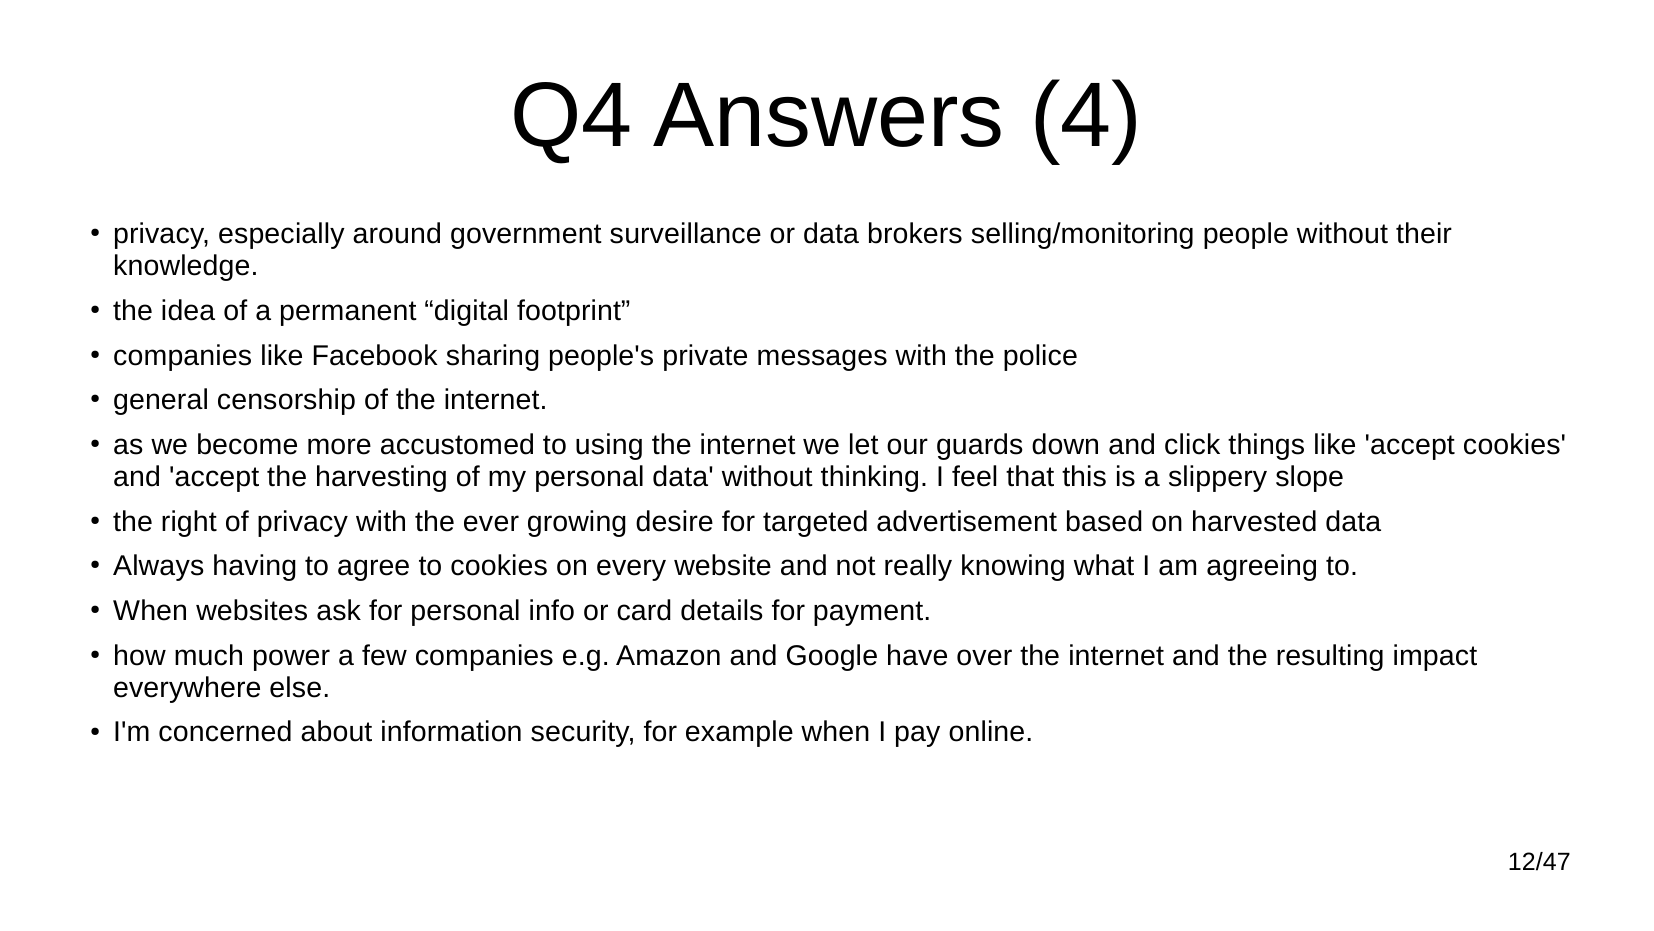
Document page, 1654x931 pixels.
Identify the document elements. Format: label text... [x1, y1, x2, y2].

title Q4 Answers (4) [82, 37, 1571, 193]
list privacy, especially around government surveillance or data brokers selling/monitoring people without their knowledge. the idea of a permanent “digital footprint” companies like Facebook sharing people's private messages with the police general censorship of the internet. as we become more accustomed to using the internet we let our guards down and click things like 'accept cookies' and 'accept the harvesting of my personal data' without thinking. I feel that this is a slippery slope the right of privacy with the ever growing desire for targeted advertisement based on harvested data Always having to agree to cookies on every website and not really knowing what I am agreeing to. When websites ask for personal info or card details for payment. how much power a few companies e.g. Amazon and Google have over the internet and the resulting impact everywhere else. I'm concerned about information security, for example when I pay online. [82, 217, 1571, 758]
